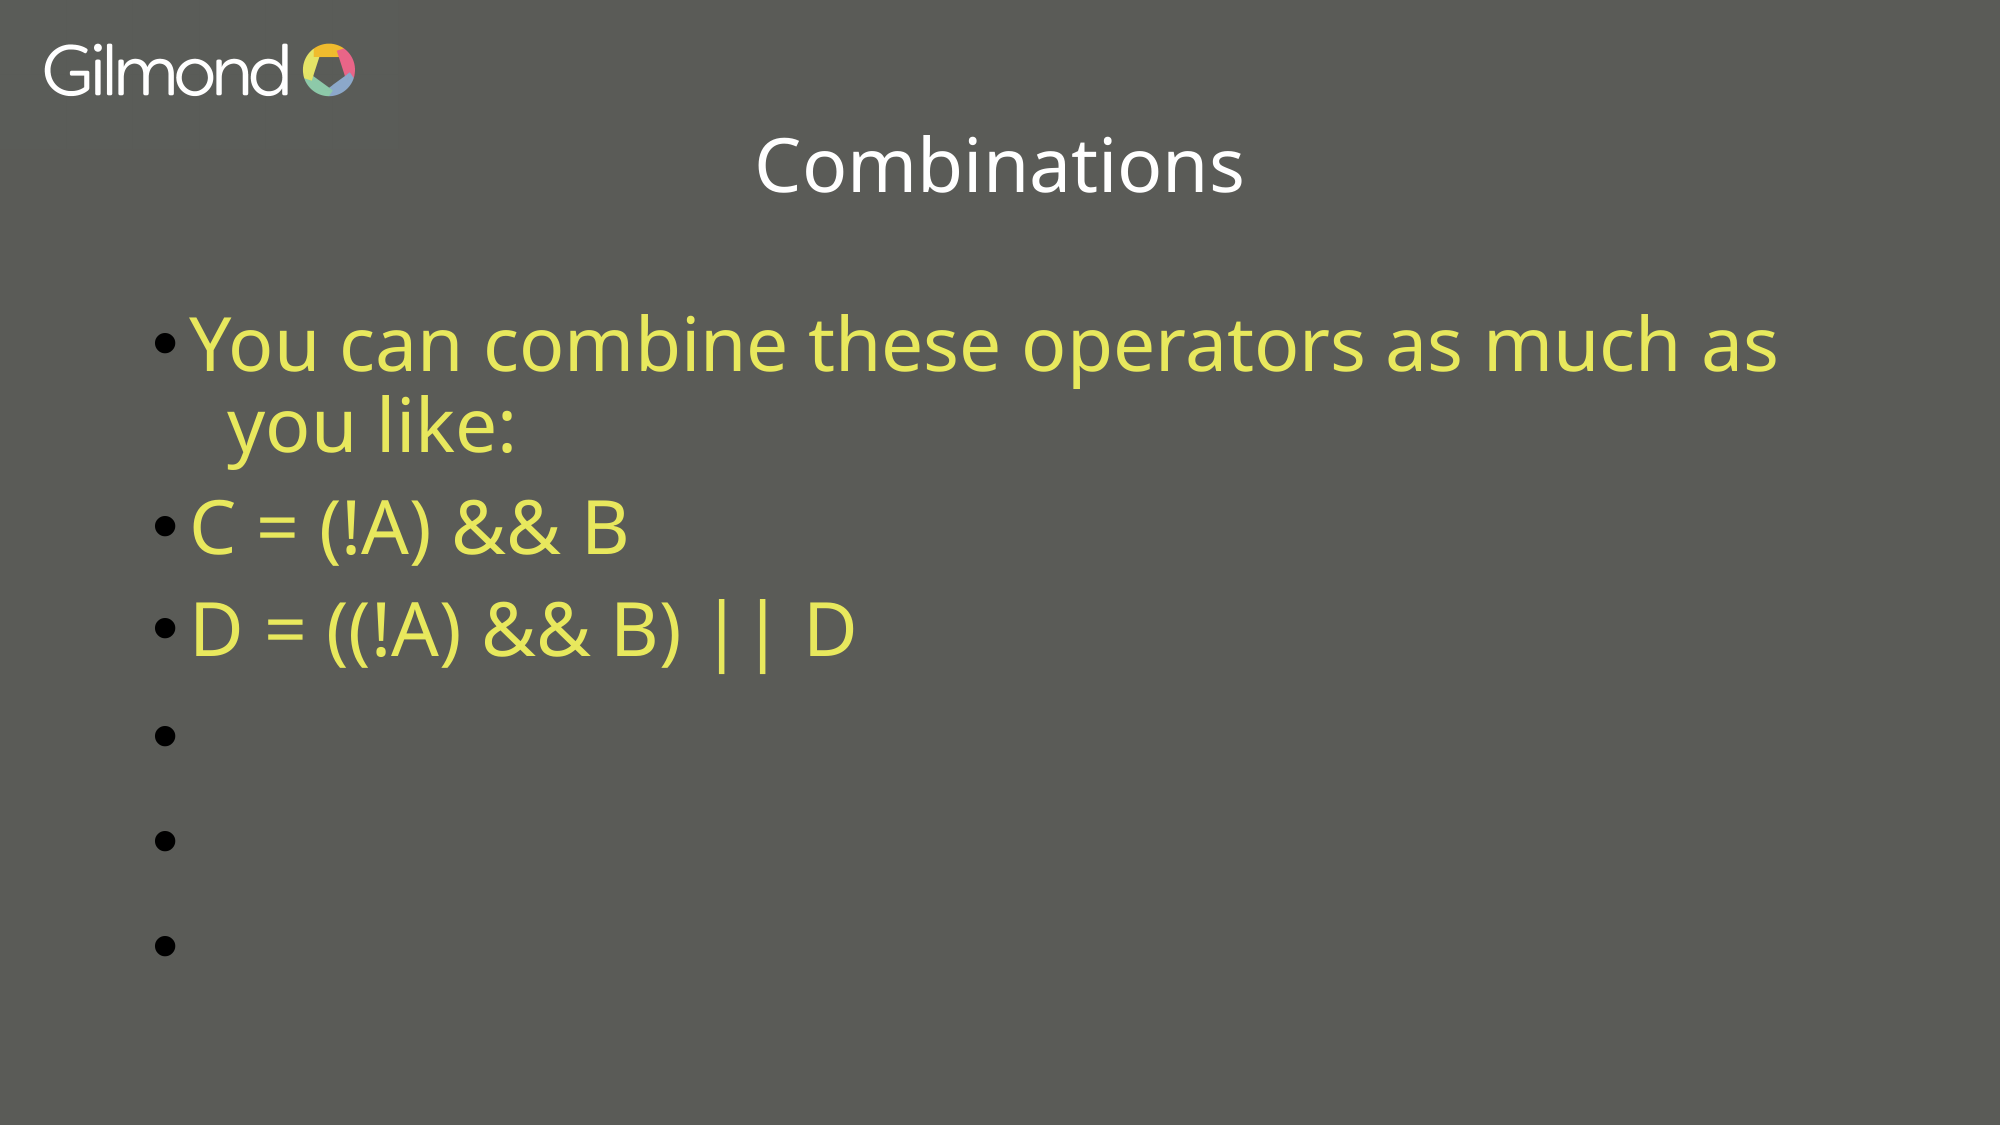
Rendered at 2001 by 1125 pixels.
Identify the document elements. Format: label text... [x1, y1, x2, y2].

list You can combine these operators as much as you like: C = (!A) && B D = ((!A) && B) || D [137, 299, 1863, 1014]
title Combinations [137, 59, 1863, 278]
picture [0, 0, 399, 149]
